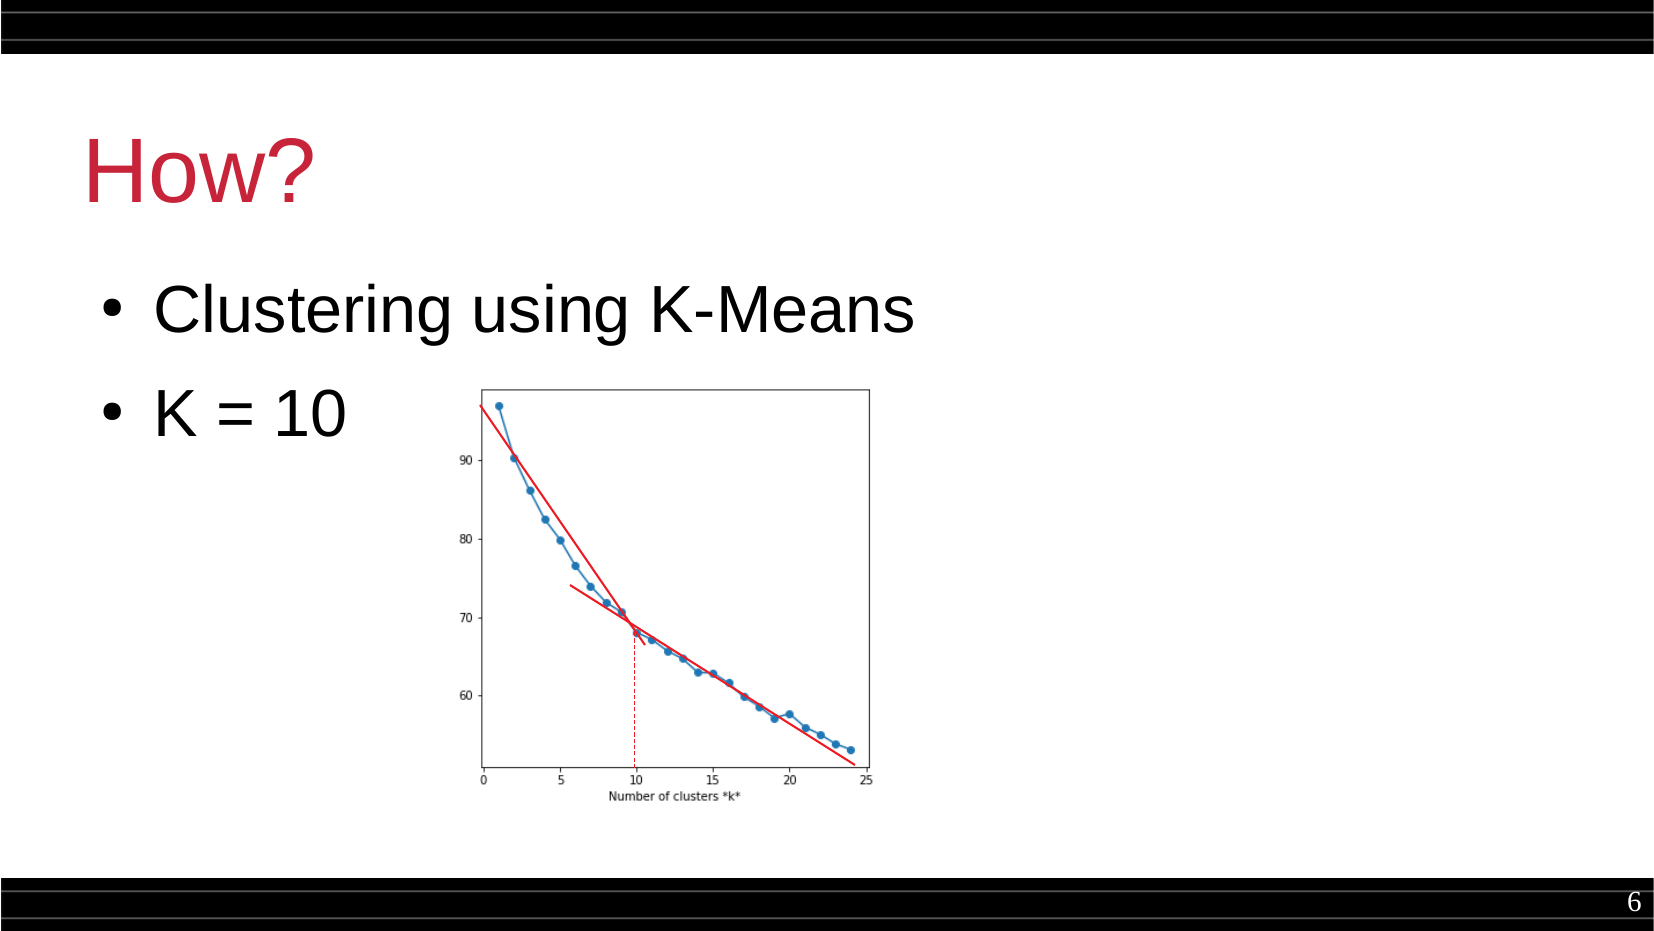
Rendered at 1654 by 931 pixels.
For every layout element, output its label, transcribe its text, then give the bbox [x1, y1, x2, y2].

picture [1, 0, 1654, 54]
list Clustering using K-Means K = 10 [82, 271, 1571, 851]
title How? [82, 92, 1571, 249]
picture [1, 878, 1654, 931]
picture [420, 372, 921, 826]
